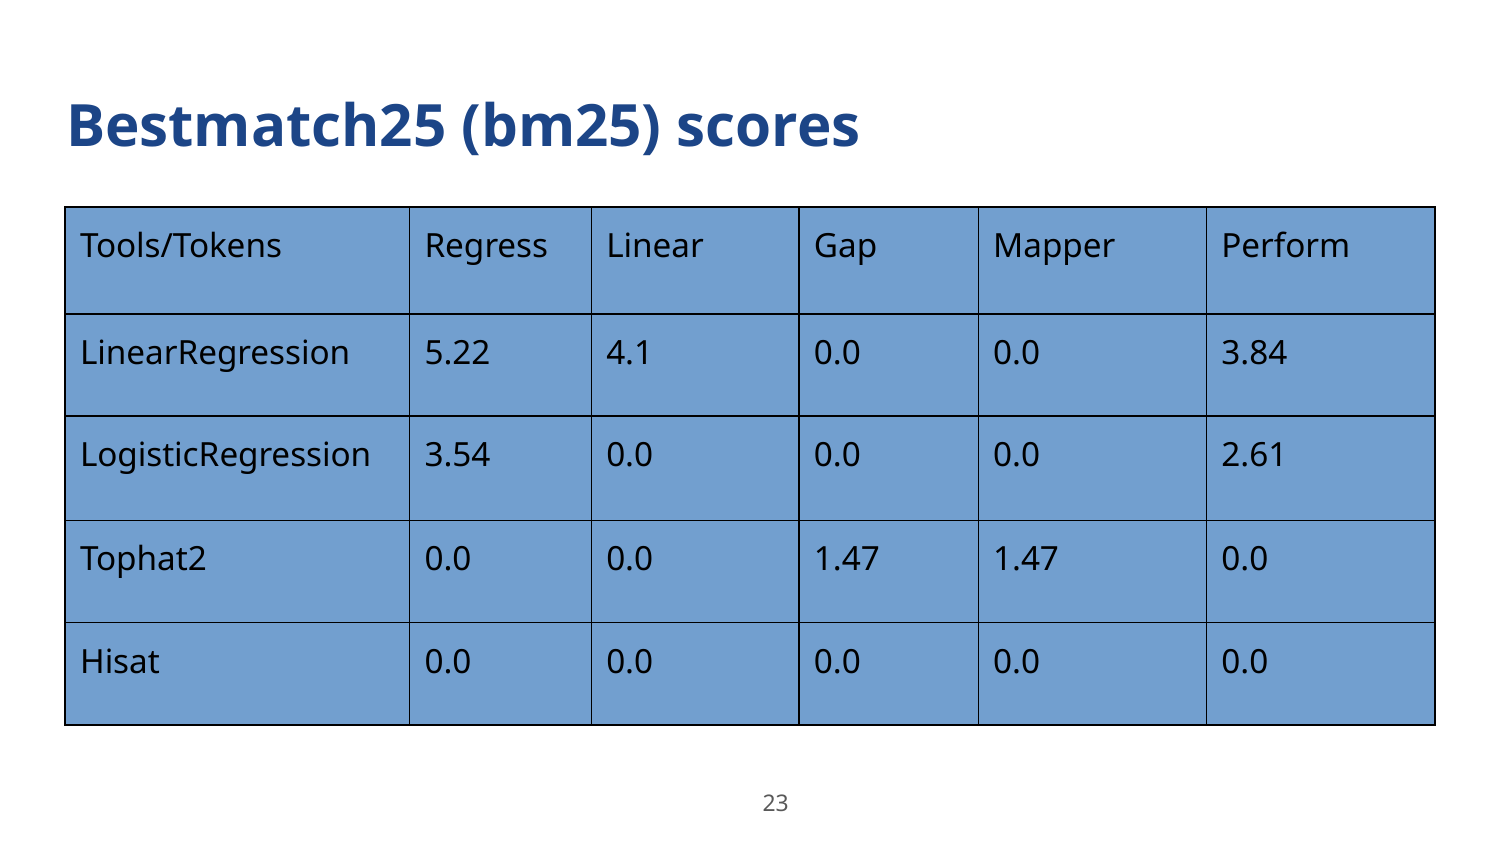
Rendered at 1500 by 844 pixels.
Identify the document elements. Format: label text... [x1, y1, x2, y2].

table_header Perform [1207, 208, 1434, 313]
table_header Mapper [979, 208, 1206, 313]
table_cell 0.0 [592, 417, 798, 520]
table_cell 1.47 [800, 521, 978, 622]
table_cell 0.0 [800, 417, 978, 520]
table_header Tools/Tokens [66, 208, 409, 313]
table_cell 0.0 [592, 521, 798, 622]
table_cell 3.84 [1207, 315, 1434, 415]
table_cell 1.47 [979, 521, 1206, 622]
table_cell 2.61 [1207, 417, 1434, 520]
table_cell 0.0 [1207, 623, 1434, 724]
table_cell 0.0 [800, 315, 978, 415]
table_cell 3.54 [410, 417, 591, 520]
table_header Gap [800, 208, 978, 313]
table_cell LinearRegression [66, 315, 409, 415]
table_cell 0.0 [979, 315, 1206, 415]
table_cell Hisat [66, 623, 409, 724]
table_header Linear [592, 208, 798, 313]
table_cell 0.0 [979, 623, 1206, 724]
table_cell 5.22 [410, 315, 591, 415]
table_cell 4.1 [592, 315, 798, 415]
table_cell 0.0 [800, 623, 978, 724]
table_cell Tophat2 [66, 521, 409, 622]
table_cell 0.0 [979, 417, 1206, 520]
title Bestmatch25 (bm25) scores [51, 72, 1449, 167]
table_cell 0.0 [1207, 521, 1434, 622]
slide_number <number> [714, 771, 805, 837]
table_cell 0.0 [410, 623, 591, 724]
table_cell 0.0 [410, 521, 591, 622]
table_cell 0.0 [592, 623, 798, 724]
table_cell LogisticRegression [66, 417, 409, 520]
table_header Regress [410, 208, 591, 313]
